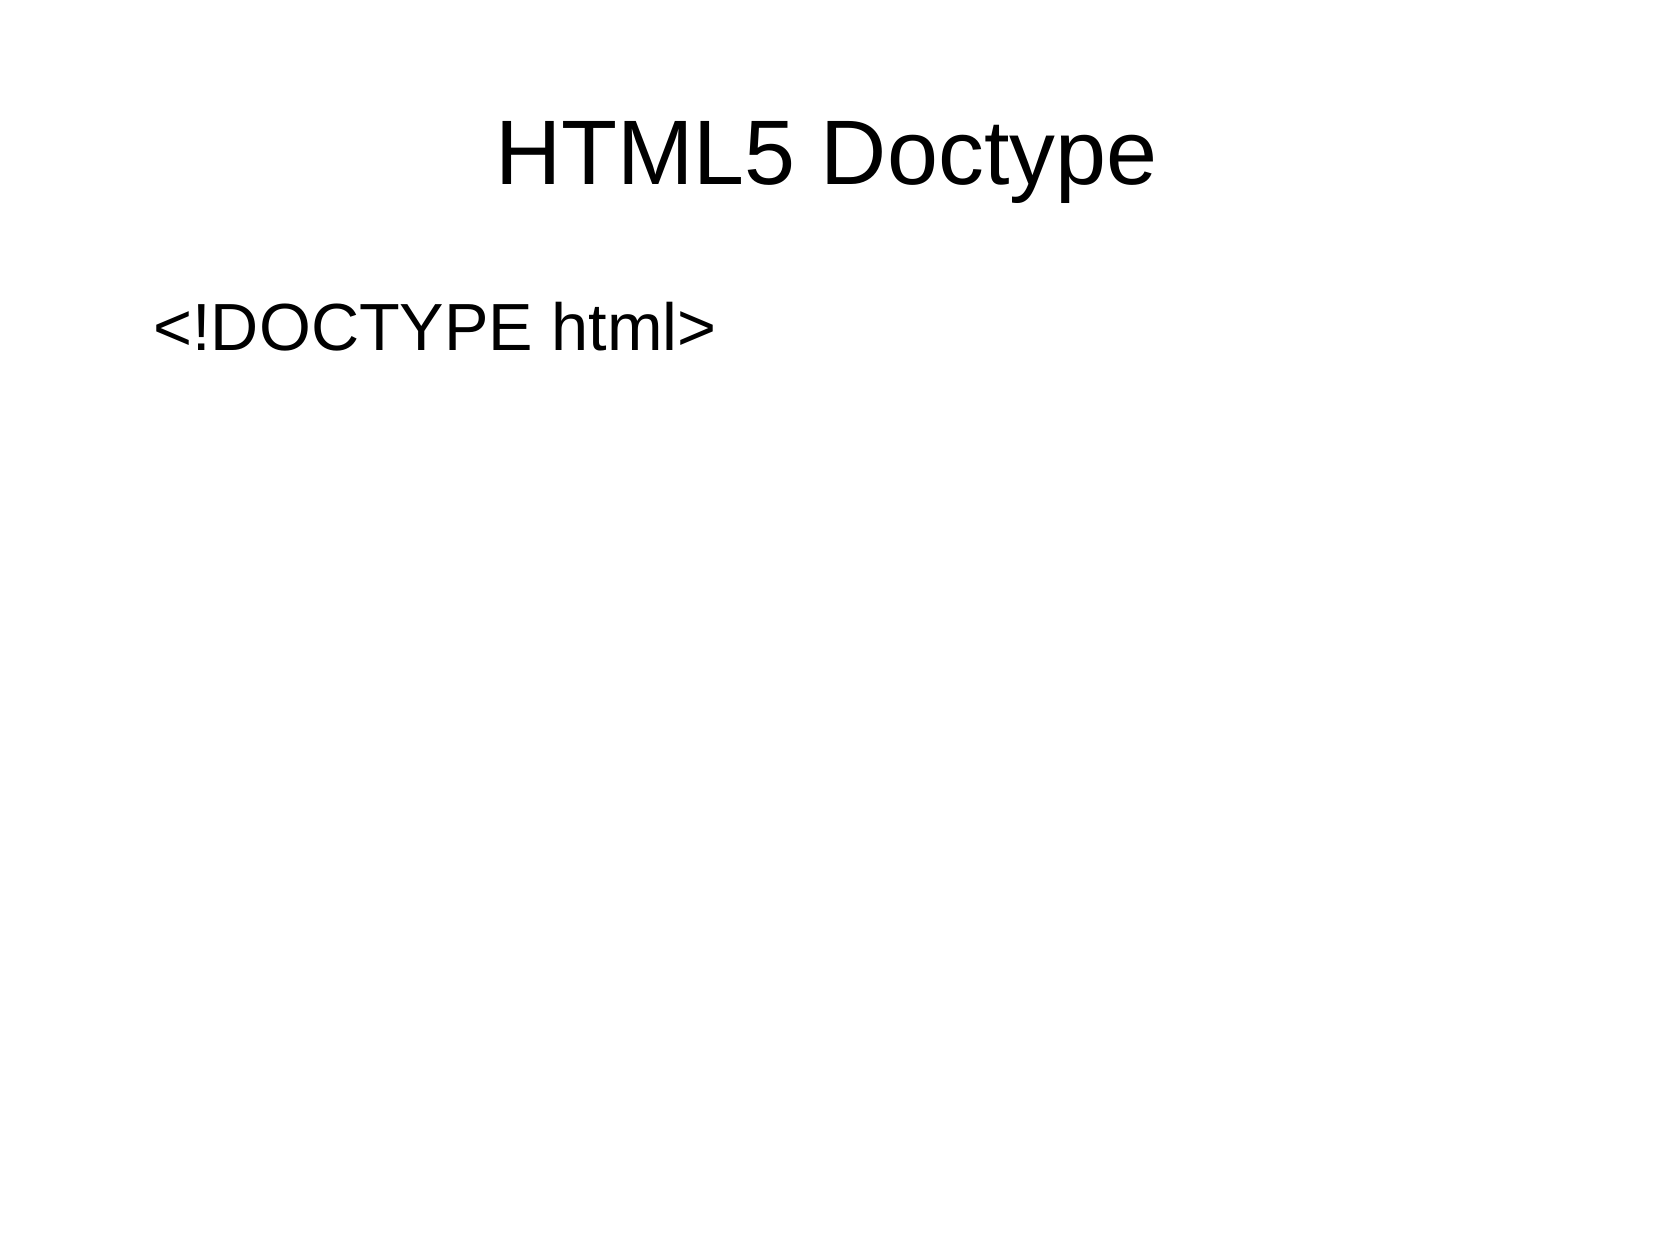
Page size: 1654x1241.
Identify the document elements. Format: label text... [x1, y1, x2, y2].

title HTML5 Doctype [82, 49, 1571, 257]
list <!DOCTYPE html> [82, 290, 1571, 1010]
